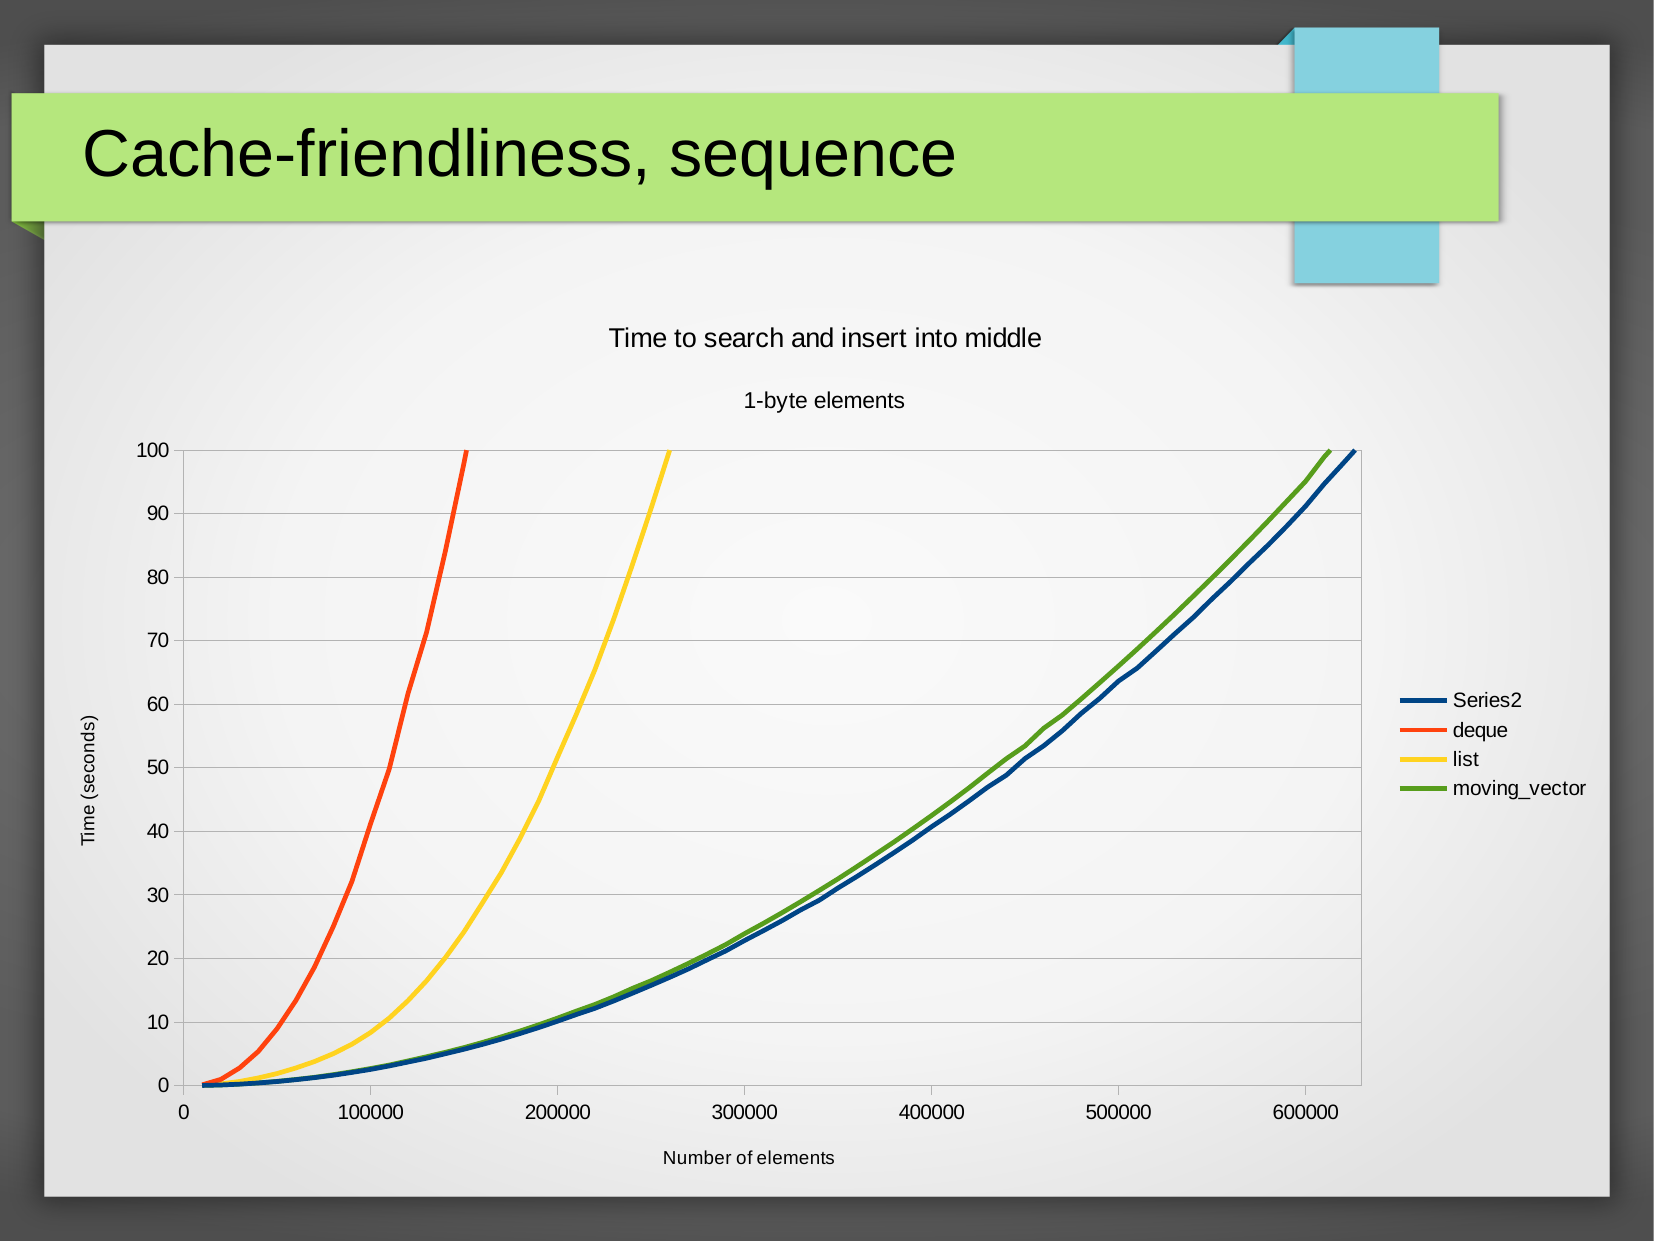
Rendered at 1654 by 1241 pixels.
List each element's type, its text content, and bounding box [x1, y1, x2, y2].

picture [0, 0, 1654, 1241]
title Cache-friendliness, sequence [82, 94, 1264, 213]
chart [45, 289, 1606, 1201]
